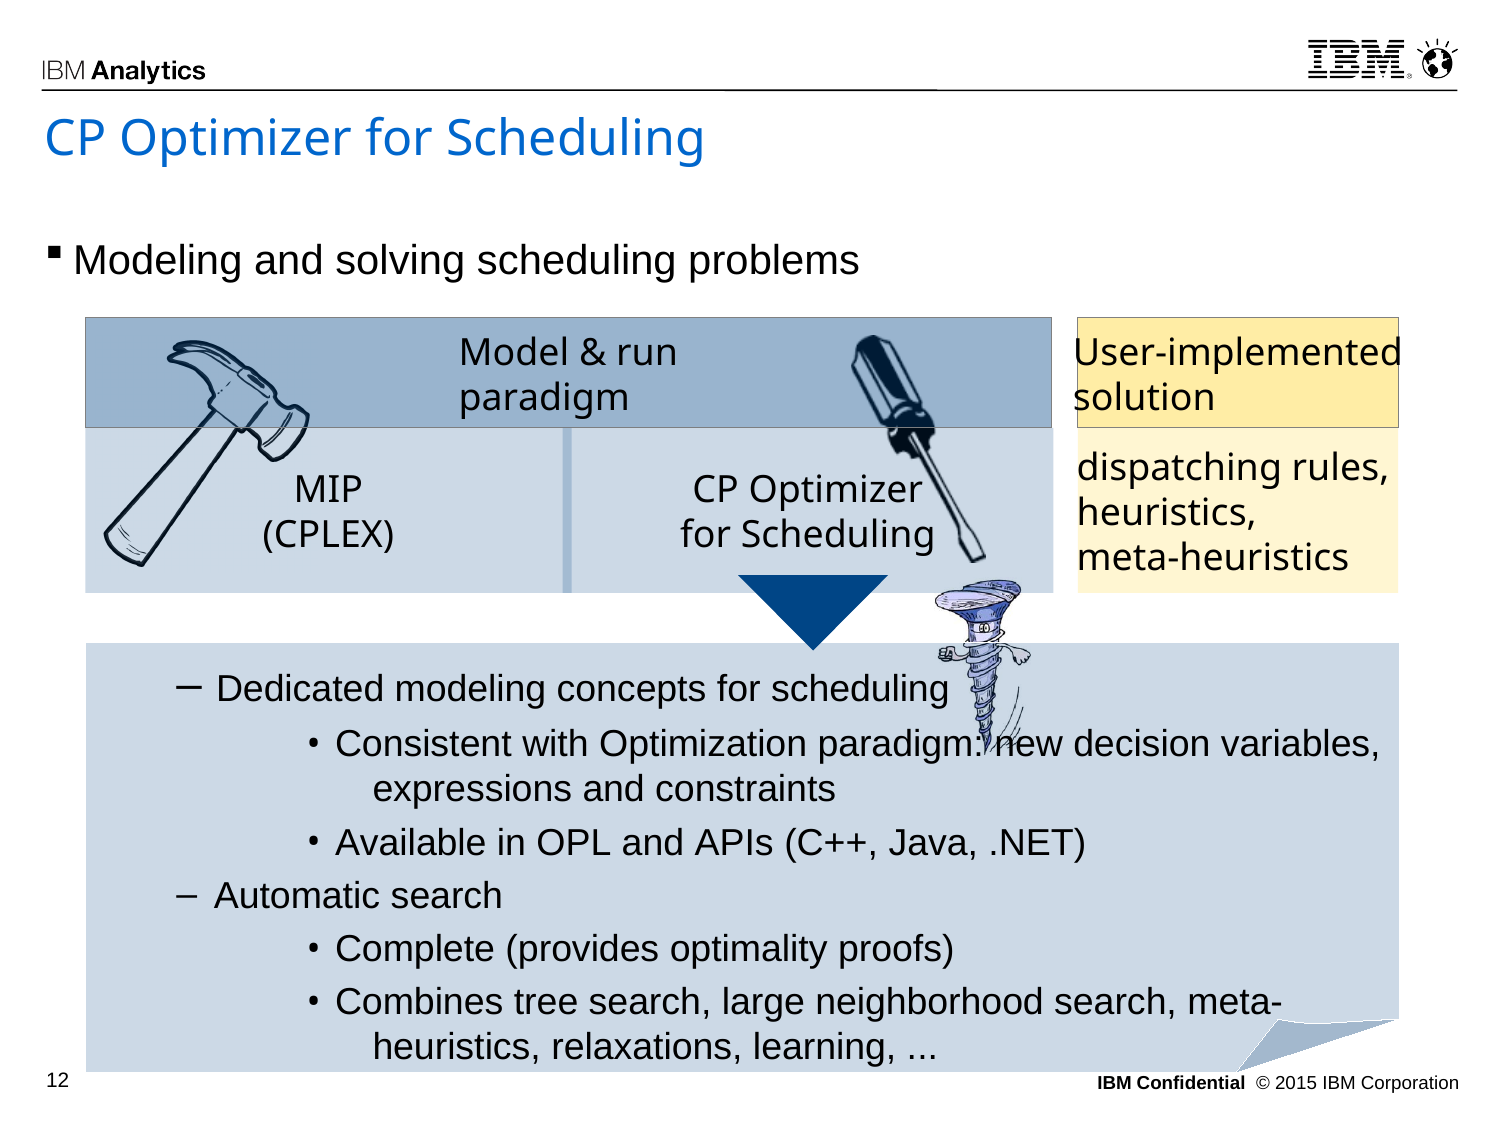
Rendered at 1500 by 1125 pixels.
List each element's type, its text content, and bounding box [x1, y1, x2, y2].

list Modeling and solving scheduling problems Dedicated modeling concepts for scheduling Consistent with Optimization paradigm: new decision variables, expressions and constraints Available in OPL and APIs (C++, Java, .NET) Automatic search Complete (provides optimality proofs) Combines tree search, large neighborhood search, meta-heuristics, relaxations, learning, ... [29, 224, 1426, 1106]
title CP Optimizer for Scheduling [29, 97, 1500, 203]
text_box User-implemented solution [1077, 317, 1399, 427]
text_box dispatching rules, heuristics, meta-heuristics [1077, 427, 1399, 593]
text_box [738, 575, 889, 651]
picture [1294, 24, 1469, 91]
text_box MIP (CPLEX) [85, 427, 562, 593]
text_box CP Optimizer for Scheduling [562, 427, 1054, 593]
picture [24, 42, 224, 99]
text_box Model & run paradigm [85, 317, 1052, 427]
